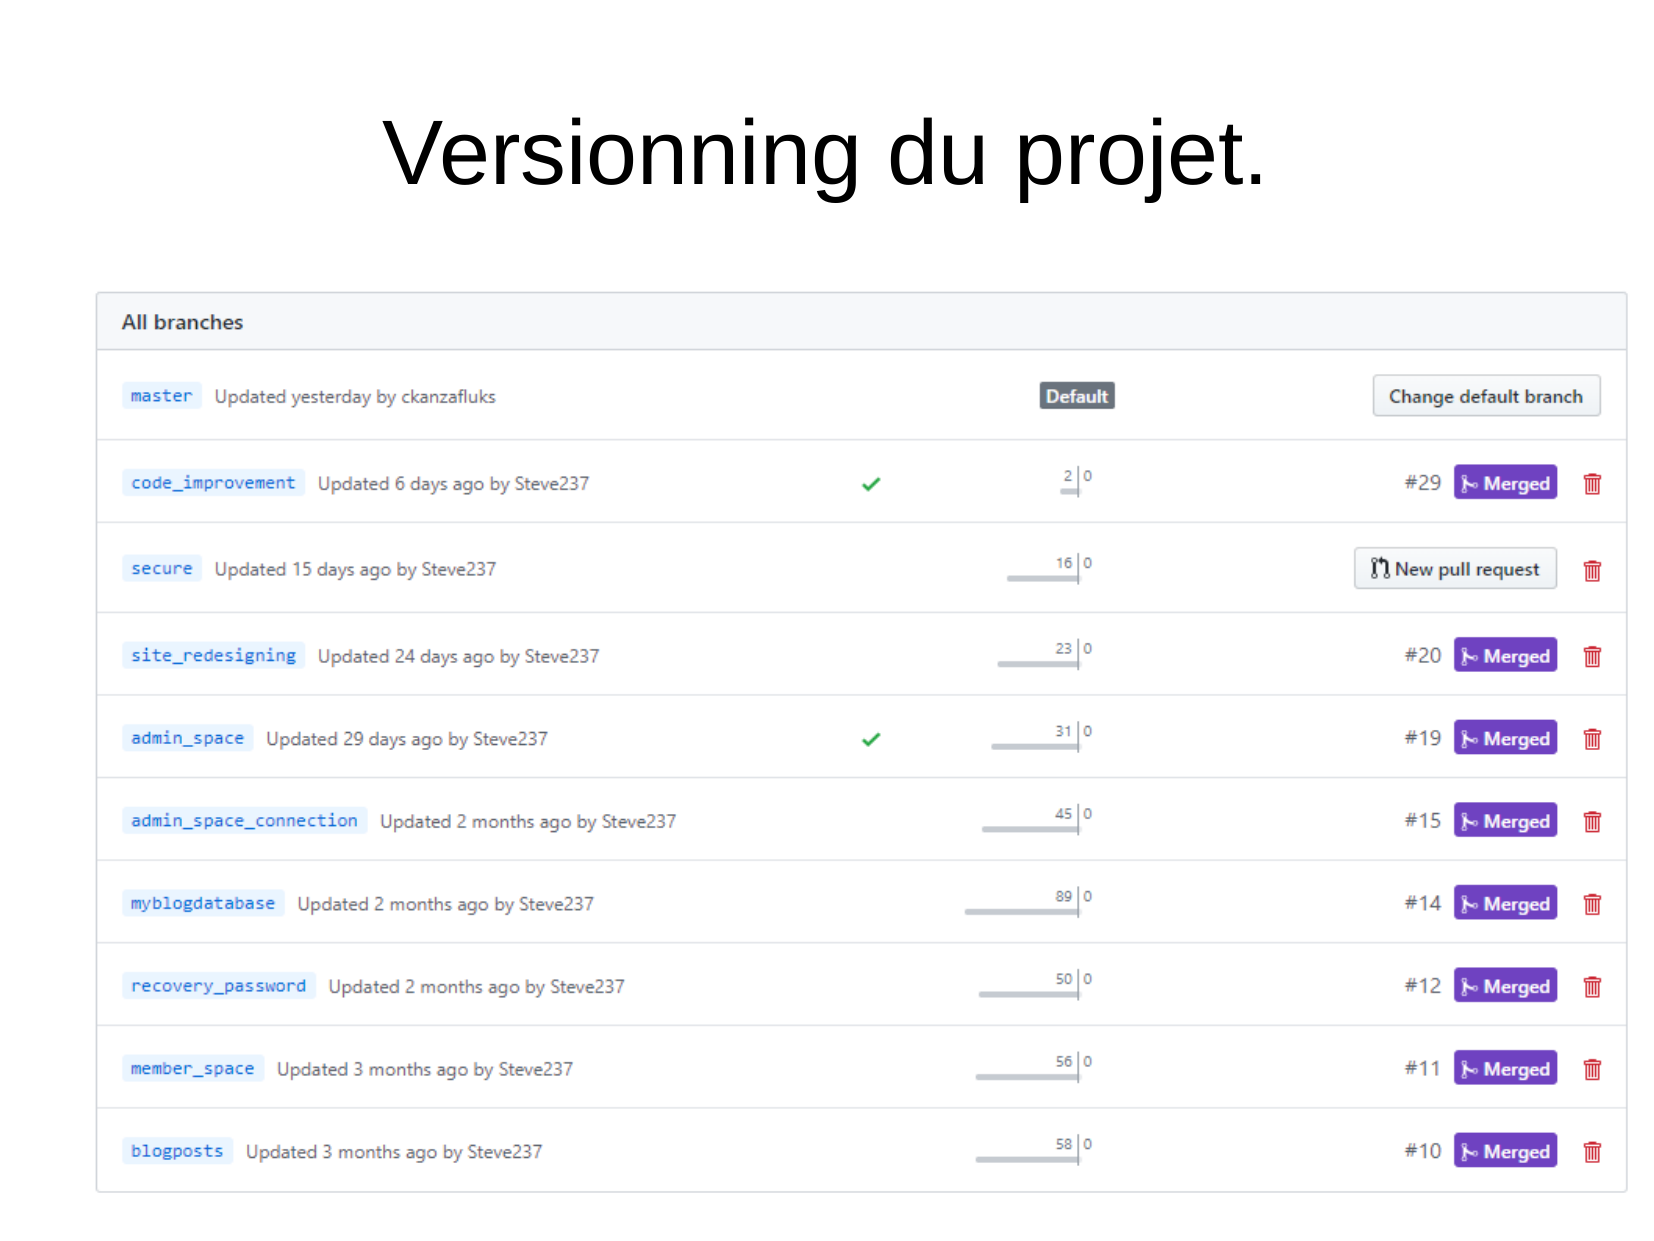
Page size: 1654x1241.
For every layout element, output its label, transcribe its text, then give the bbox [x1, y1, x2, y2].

title Versionning du projet. [82, 49, 1571, 257]
picture [10, 283, 1642, 1220]
